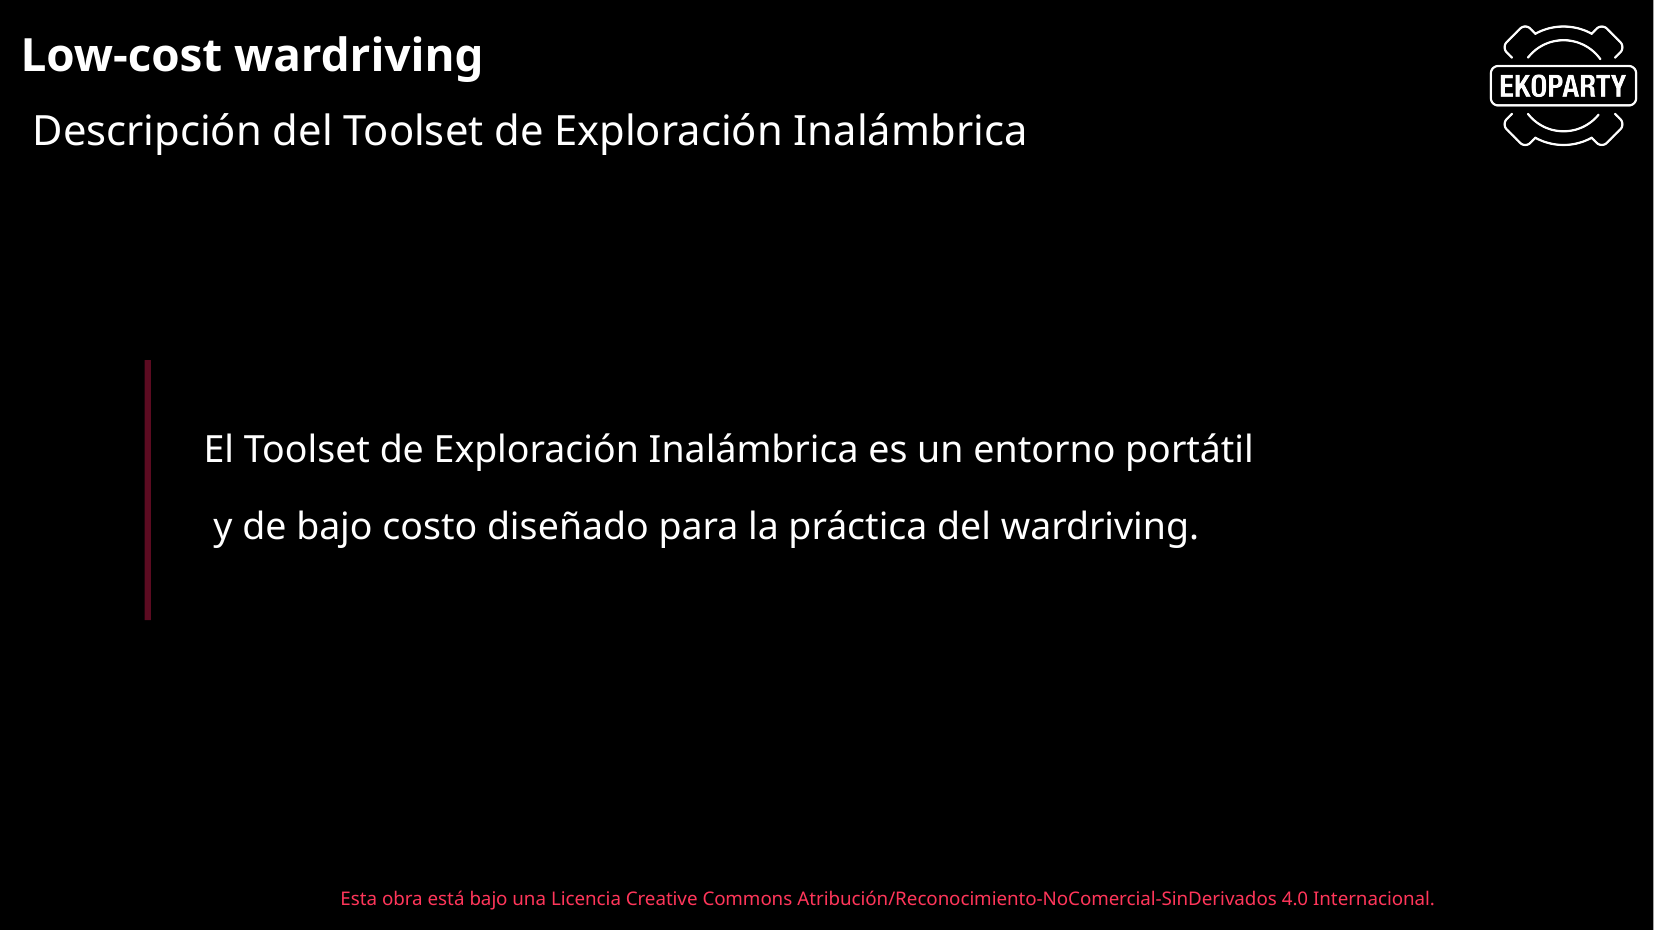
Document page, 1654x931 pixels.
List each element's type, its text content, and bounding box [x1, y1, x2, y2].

text_box Low-cost wardriving [5, 14, 1476, 87]
picture [1476, 0, 1654, 178]
text_box Esta obra está bajo una Licencia Creative Commons Atribución/Reconocimiento-NoComercial-SinDerivados 4.0 Internacional. [325, 878, 1654, 917]
text_box El Toolset de Exploración Inalámbrica es un entorno portátil y de bajo costo diseñado para la práctica del wardriving. [189, 389, 1573, 562]
text_box Descripción del Toolset de Exploración Inalámbrica [17, 93, 1210, 161]
